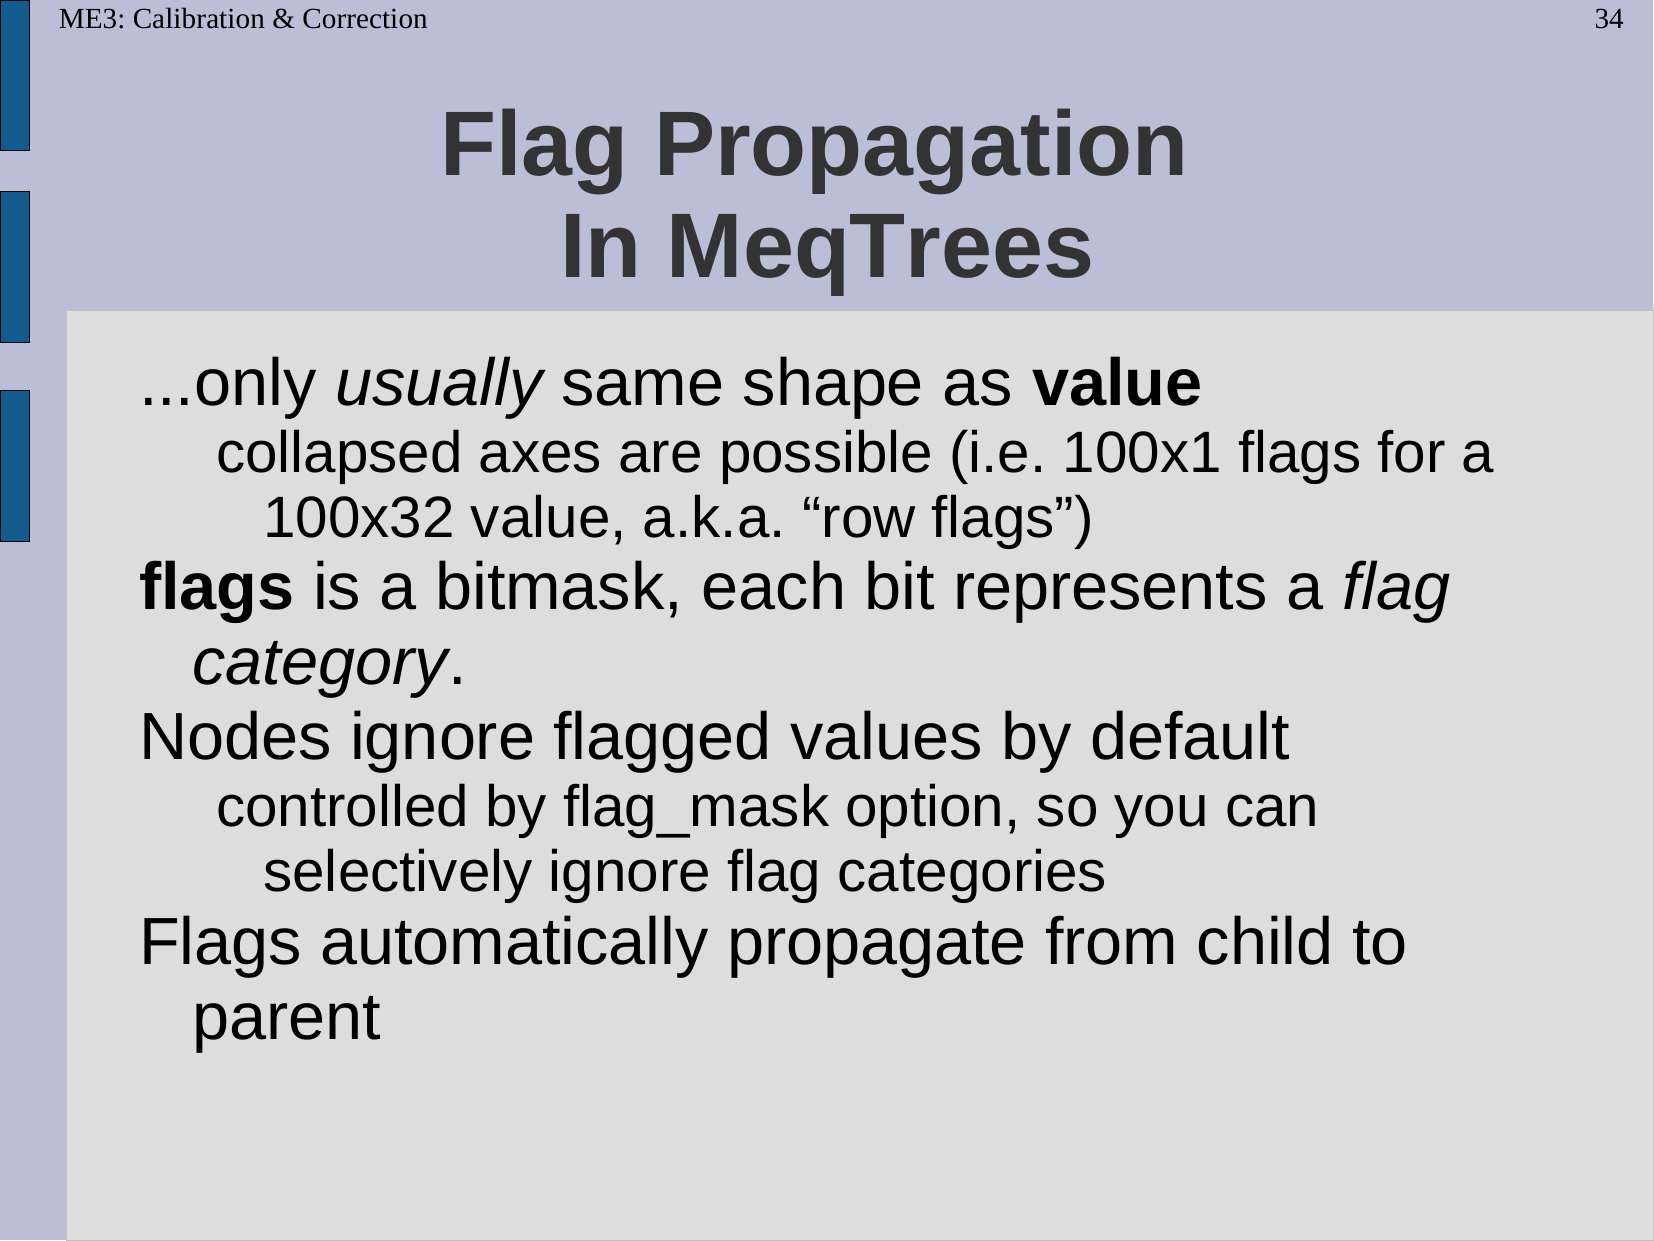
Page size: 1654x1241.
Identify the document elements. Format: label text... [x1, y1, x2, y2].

title Flag Propagation In MeqTrees [121, 87, 1534, 302]
list ...only usually same shape as value collapsed axes are possible (i.e. 100x1 flags for a 100x32 value, a.k.a. “row flags”) flags is a bitmask, each bit represents a flag category. Nodes ignore flagged values by default controlled by flag_mask option, so you can selectively ignore flag categories Flags automatically propagate from child to parent [121, 344, 1534, 1151]
